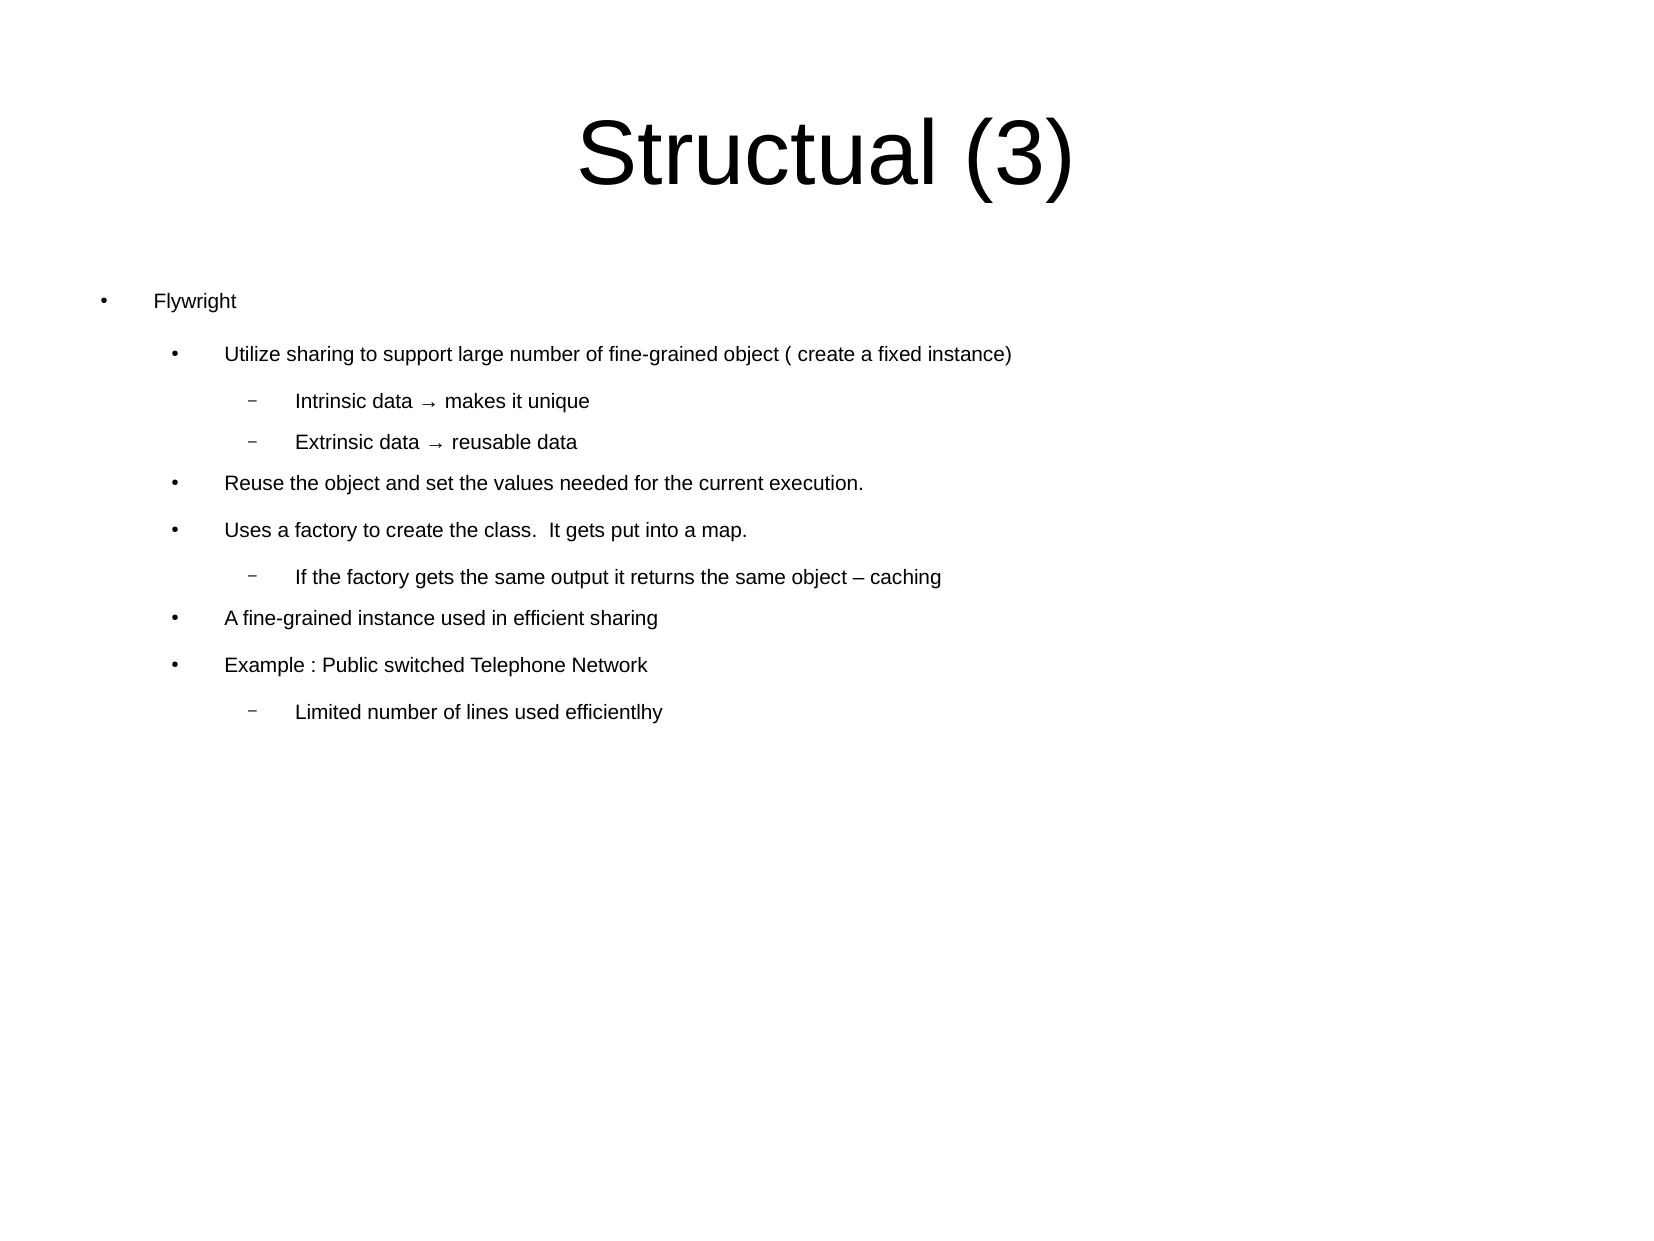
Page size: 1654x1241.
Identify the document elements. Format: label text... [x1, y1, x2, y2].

title Structual (3) [82, 49, 1571, 257]
list Flywright Utilize sharing to support large number of fine-grained object ( create a fixed instance) Intrinsic data → makes it unique Extrinsic data → reusable data Reuse the object and set the values needed for the current execution. Uses a factory to create the class. It gets put into a map. If the factory gets the same output it returns the same object – caching A fine-grained instance used in efficient sharing Example : Public switched Telephone Network Limited number of lines used efficientlhy [82, 290, 1571, 1010]
